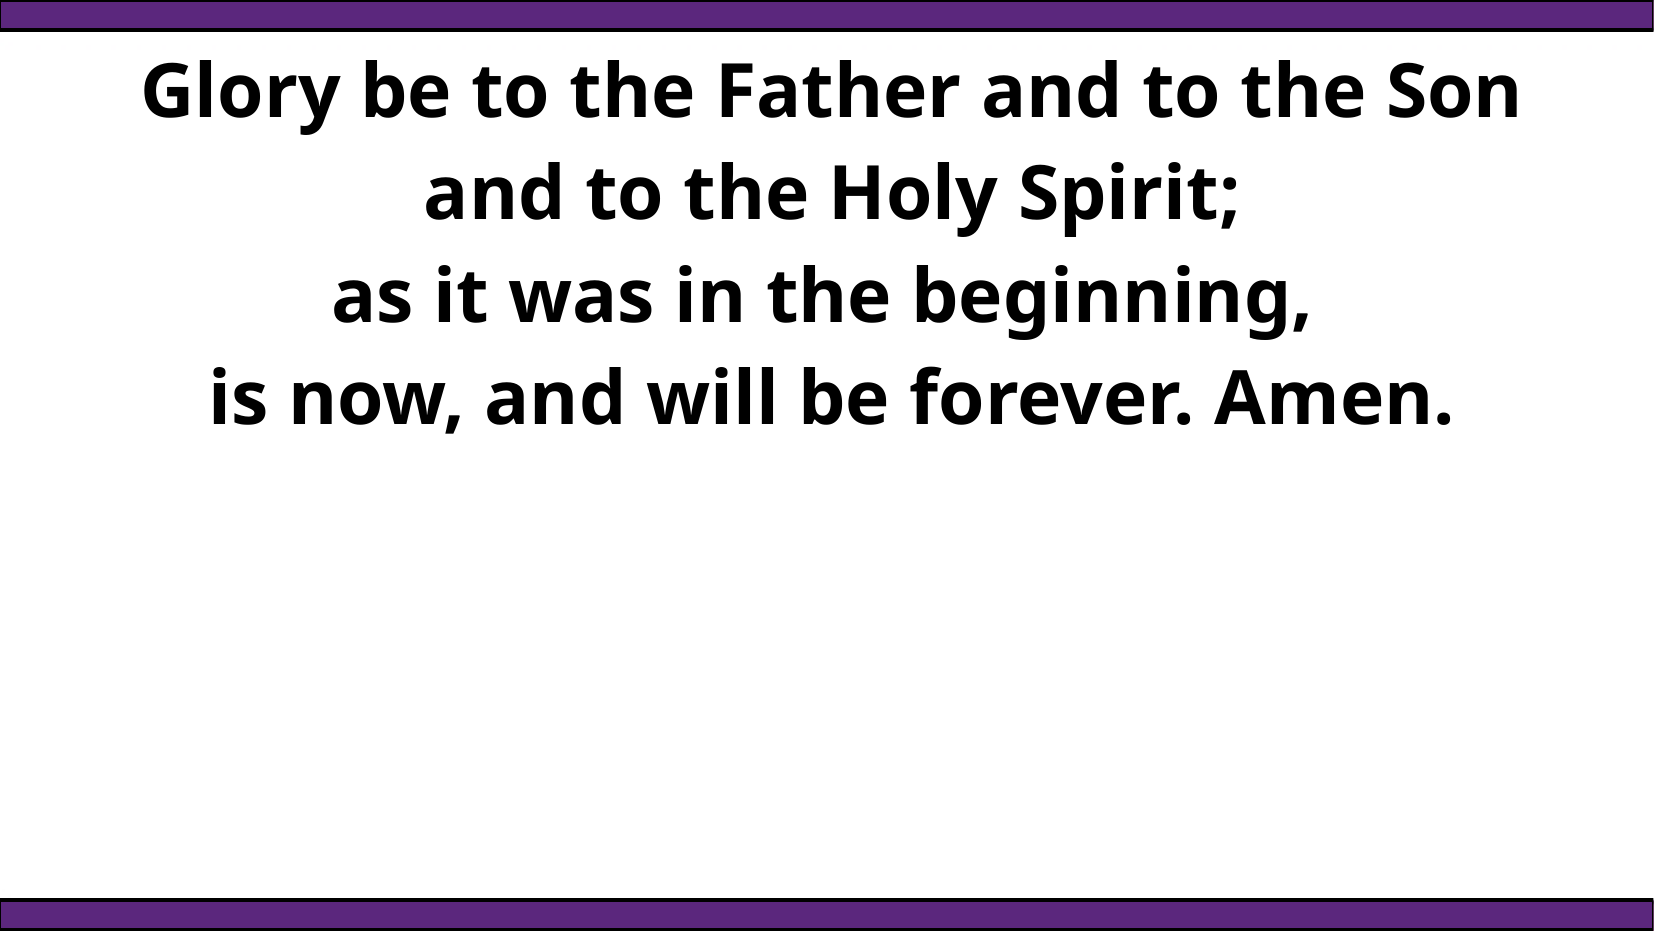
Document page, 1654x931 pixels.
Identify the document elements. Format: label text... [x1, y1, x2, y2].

text_box Glory be to the Father and to the Son and to the Holy Spirit; as it was in the beginning, is now, and will be forever. Amen. [90, 30, 1576, 445]
text_box [0, 0, 1654, 31]
picture [0, 31, 1654, 900]
text_box [0, 900, 1654, 931]
